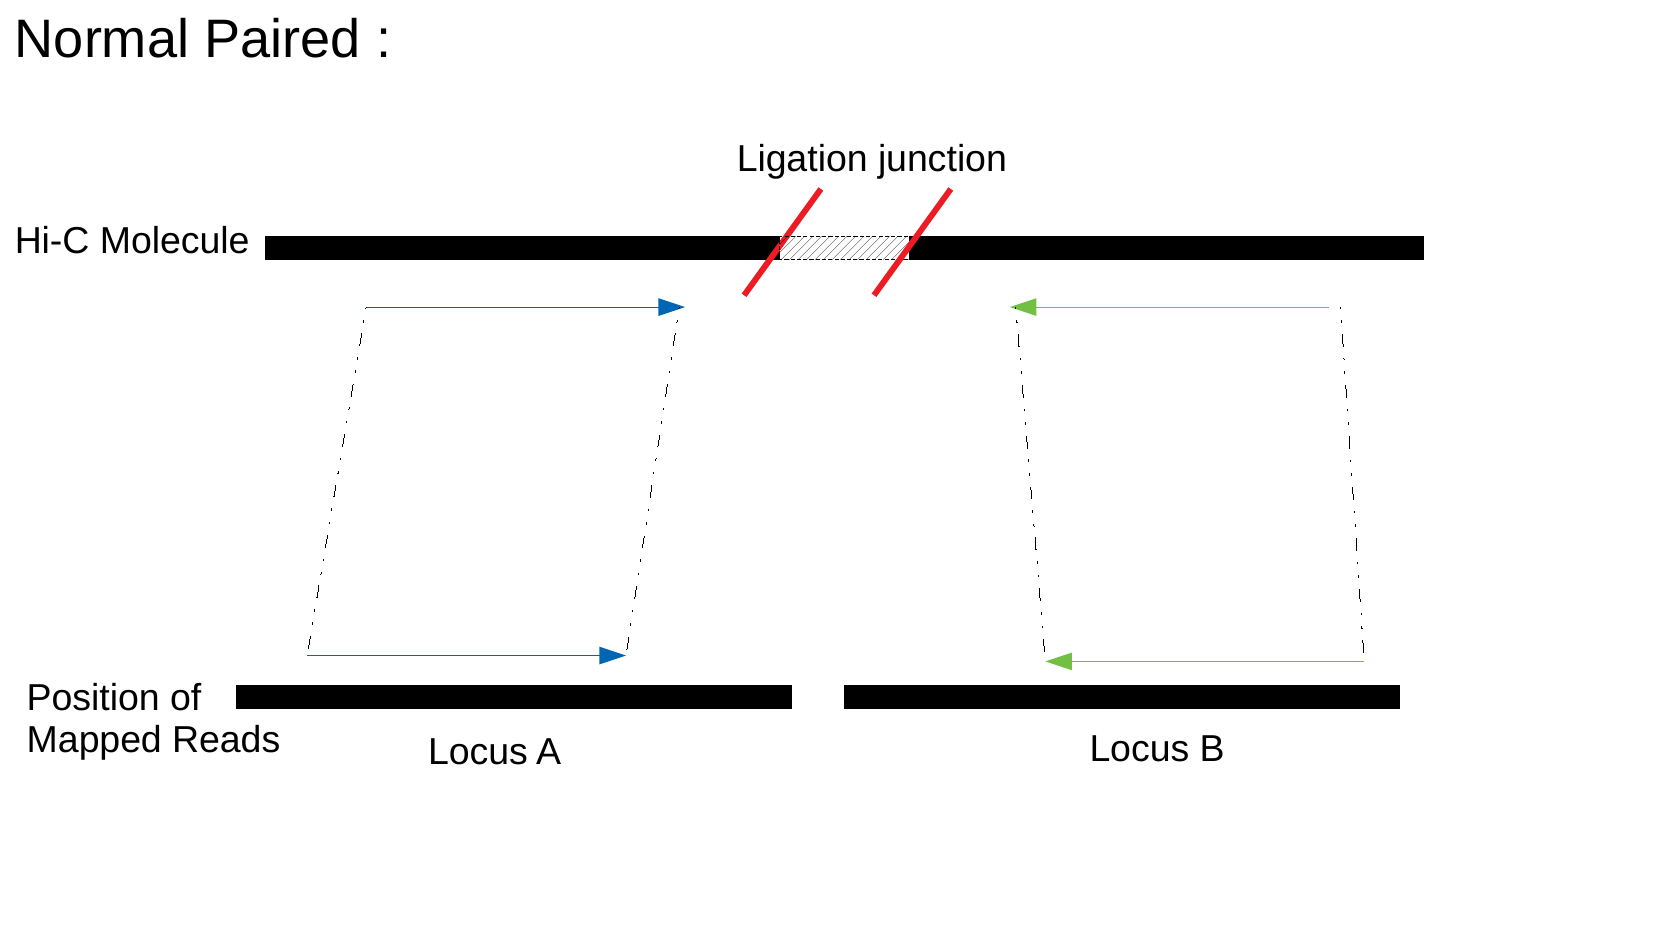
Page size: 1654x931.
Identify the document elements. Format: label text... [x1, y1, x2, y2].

text_box [236, 685, 792, 709]
text_box Position of Mapped Reads [11, 668, 308, 768]
text_box [844, 685, 1400, 709]
text_box Ligation junction [722, 129, 1022, 187]
text_box Normal Paired : [0, 0, 730, 77]
text_box [284, 236, 912, 260]
text_box Hi-C Molecule [0, 212, 284, 284]
text_box Locus A [413, 722, 577, 780]
text_box [904, 236, 1424, 260]
text_box Locus B [1074, 720, 1240, 778]
